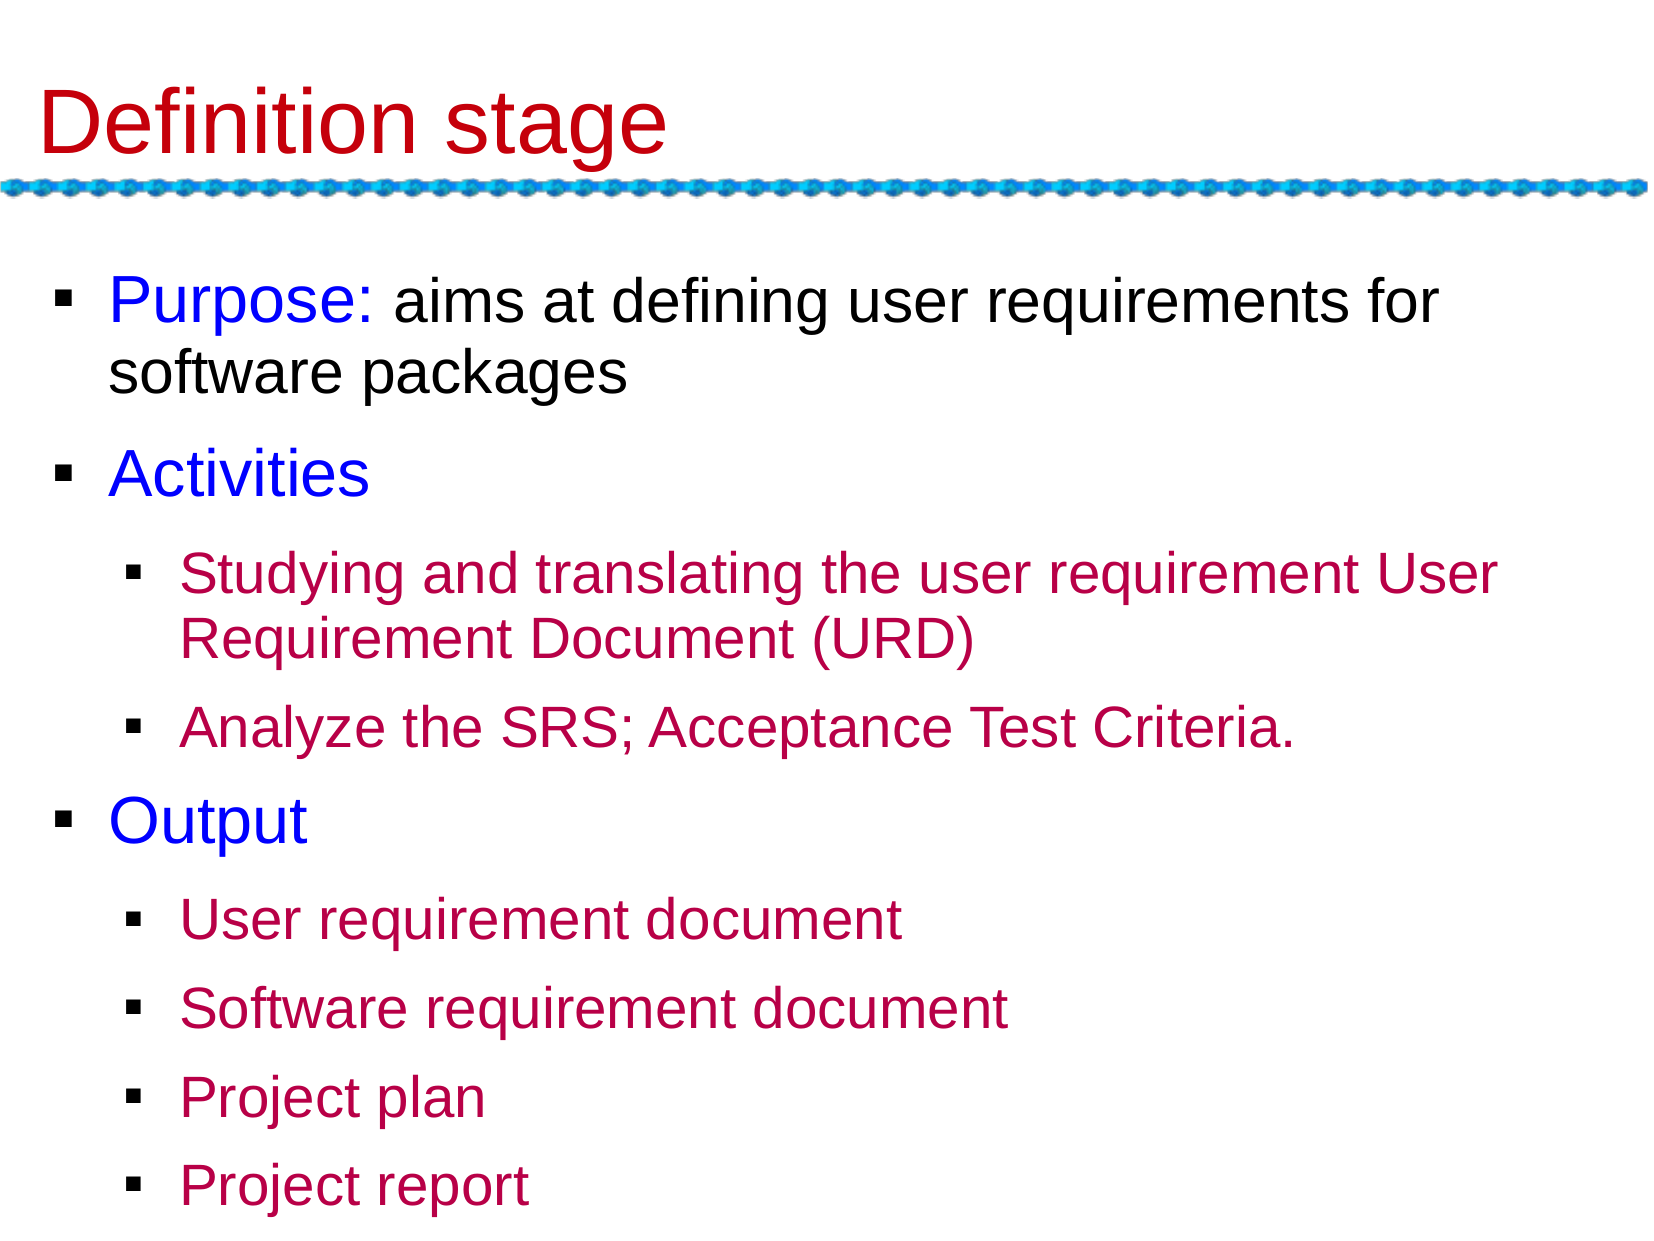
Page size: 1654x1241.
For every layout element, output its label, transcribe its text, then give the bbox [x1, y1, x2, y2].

title Definition stage [37, 37, 1651, 208]
list Purpose: aims at defining user requirements for software packages Activities Studying and translating the user requirement User Requirement Document (URD) Analyze the SRS; Acceptance Test Criteria. Output User requirement document Software requirement document Project plan Project report [37, 262, 1651, 1217]
picture [0, 178, 37, 199]
